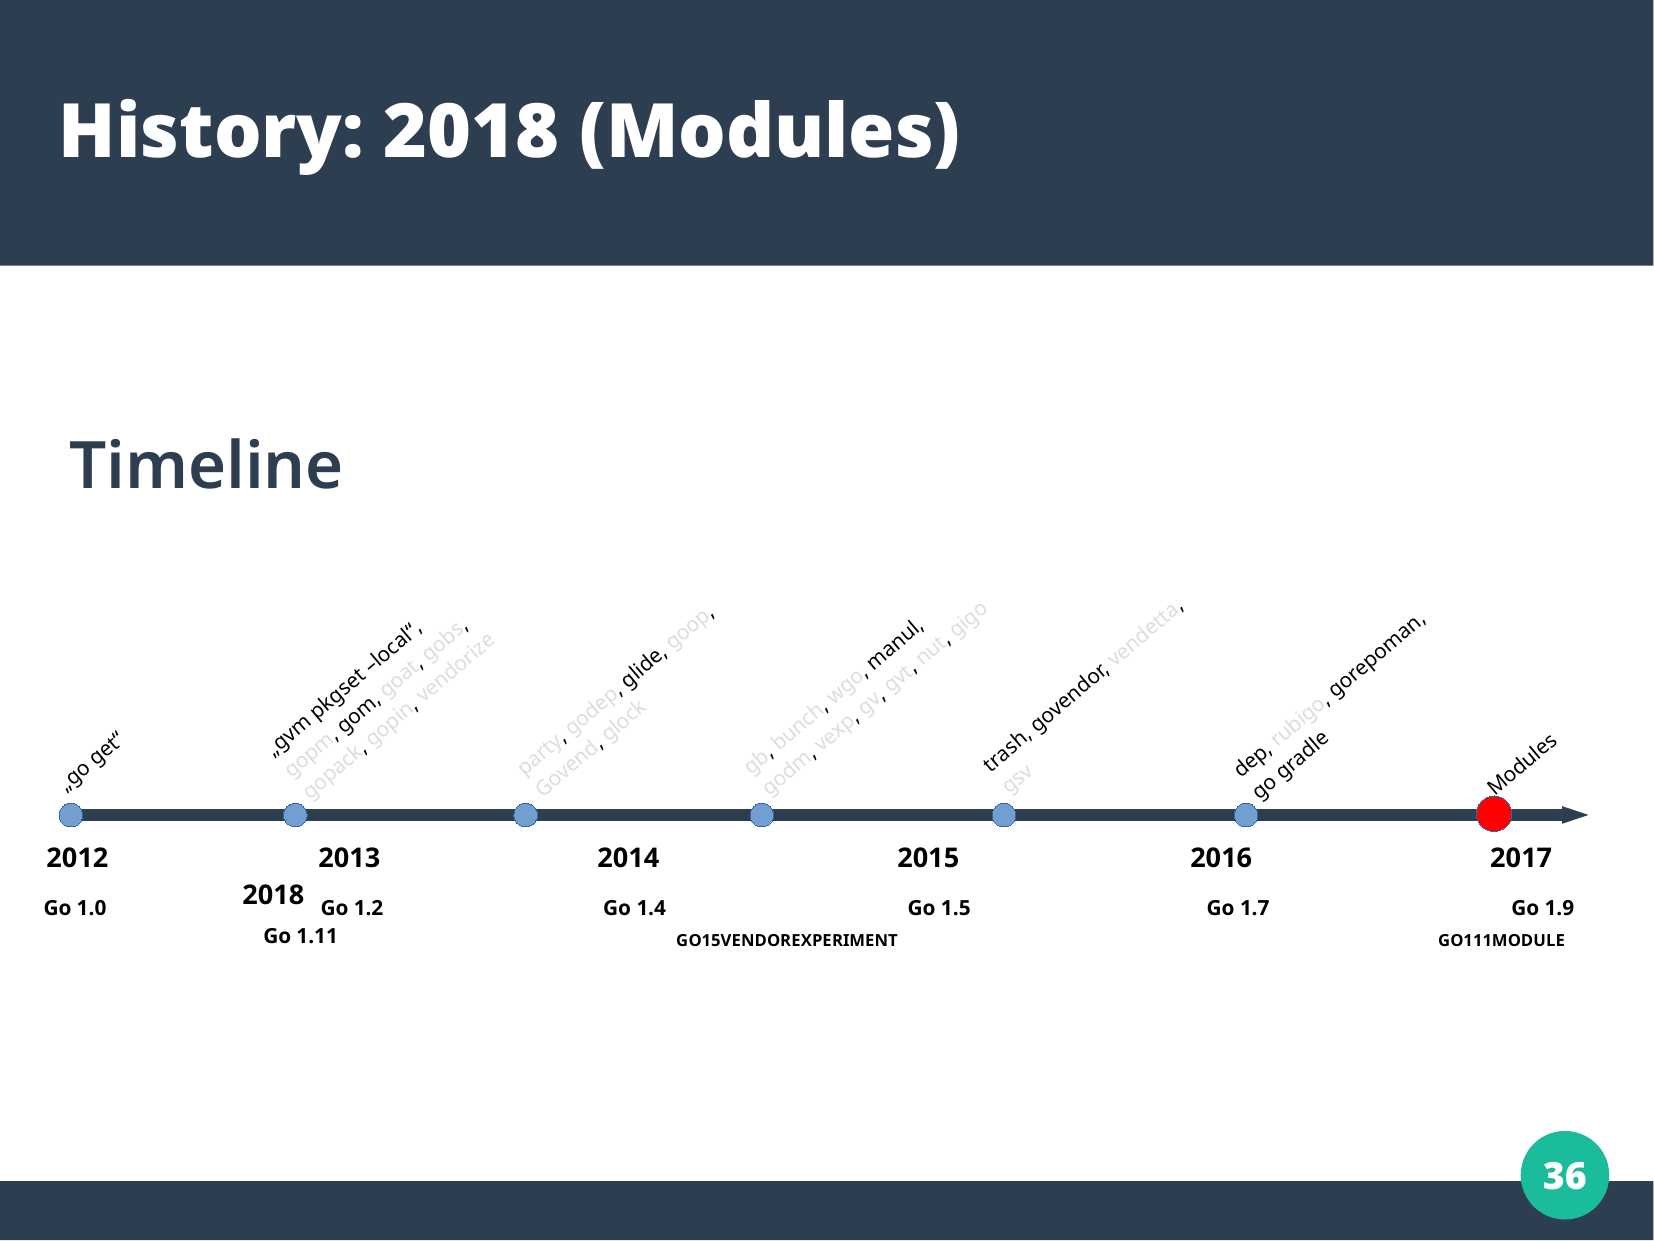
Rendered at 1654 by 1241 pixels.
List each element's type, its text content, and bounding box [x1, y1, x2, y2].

text_box [750, 805, 774, 827]
text_box [283, 803, 308, 827]
text_box [992, 805, 1016, 827]
text_box gb, bunch, wgo, manul, godm, vexp, gv, gvt, nut, gigo [720, 579, 980, 814]
text_box „gvm pkgset –local“, gopm, gom, goat, gobs, gopack, gopin, vendorize [242, 585, 491, 816]
text_box dep, rubigo, gorepoman, go gradle [1210, 608, 1441, 818]
list Timeline [0, 301, 615, 508]
text_box 2012 2013 2014 2015 2016 2017 2018 [17, 831, 1595, 880]
text_box GO15VENDOREXPERIMENT [661, 921, 889, 958]
text_box GO111MODULE [1423, 921, 1566, 958]
text_box Go 1.0 Go 1.2 Go 1.4 Go 1.5 Go 1.7 Go 1.9 Go 1.11 [17, 885, 1595, 935]
text_box [59, 803, 83, 827]
text_box [1234, 804, 1258, 827]
title History: 2018 (Modules) [59, 49, 1595, 207]
text_box [513, 803, 538, 827]
text_box „go get“ [35, 714, 139, 811]
text_box Modules [1464, 672, 1622, 802]
text_box [1476, 795, 1512, 832]
text_box party, godep, glide, goop, Govend, glock [494, 598, 732, 815]
text_box trash, govendor, vendetta, gsv [960, 594, 1199, 812]
